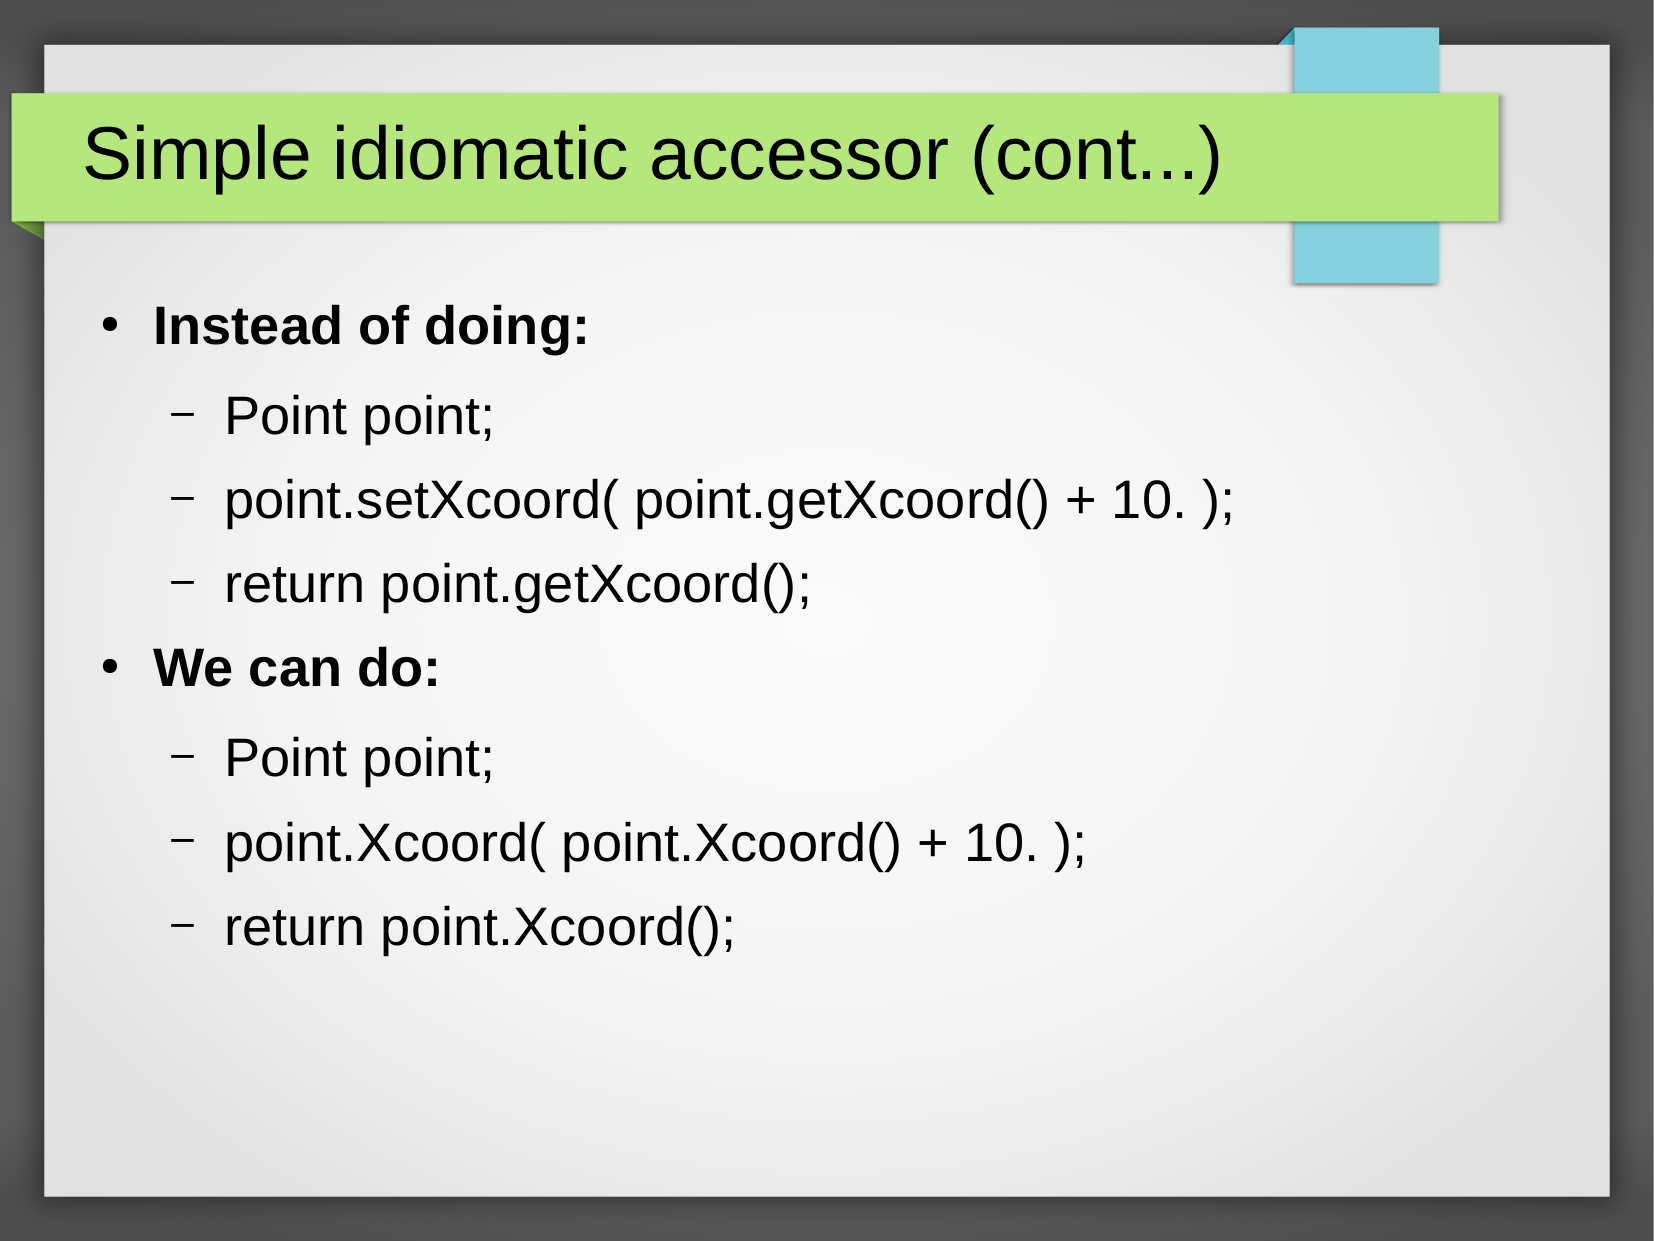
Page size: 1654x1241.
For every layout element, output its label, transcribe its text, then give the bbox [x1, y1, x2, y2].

picture [0, 0, 1654, 1241]
list Instead of doing: Point point; point.setXcoord( point.getXcoord() + 10. ); return point.getXcoord(); We can do: Point point; point.Xcoord( point.Xcoord() + 10. ); return point.Xcoord(); [82, 295, 1571, 1015]
title Simple idiomatic accessor (cont...) [82, 94, 1264, 213]
